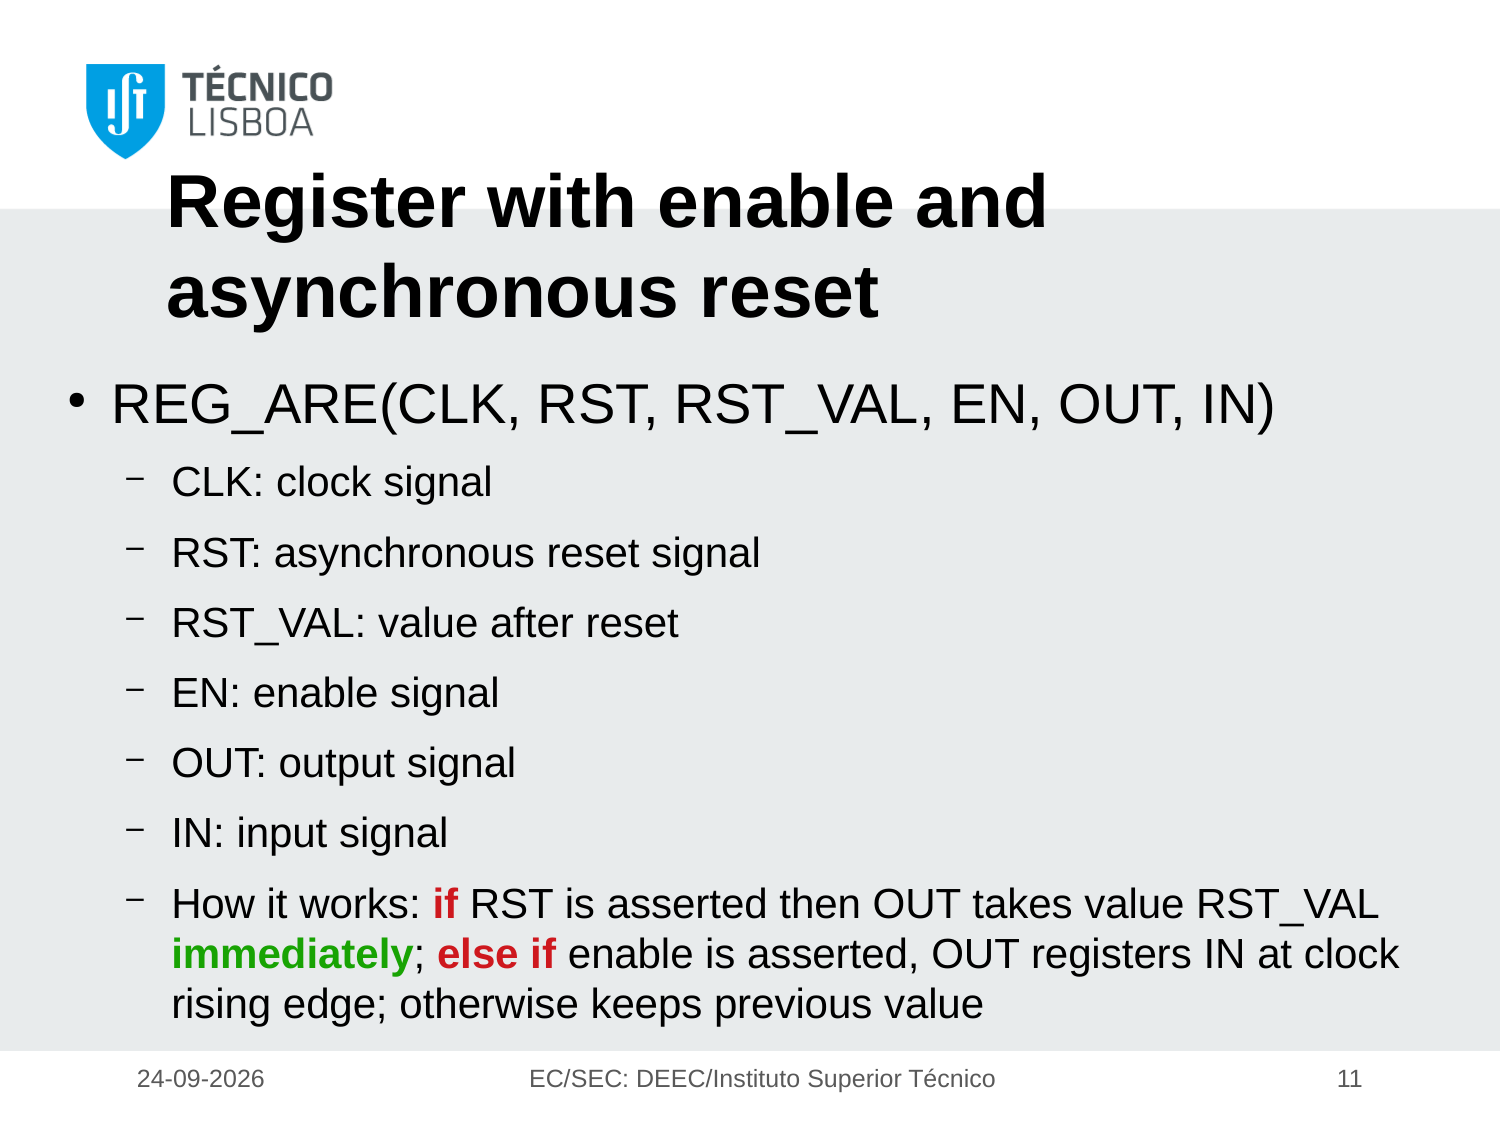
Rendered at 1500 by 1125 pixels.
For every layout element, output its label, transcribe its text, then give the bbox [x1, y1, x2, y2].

slide_number <number> [1077, 1052, 1378, 1103]
picture [0, 0, 1500, 1125]
slide_number 15-10-2020 [121, 1052, 425, 1103]
title Register with enable and asynchronous reset [151, 171, 1408, 314]
list REG_ARE(CLK, RST, RST_VAL, EN, OUT, IN) CLK: clock signal RST: asynchronous reset signal RST_VAL: value after reset EN: enable signal OUT: output signal IN: input signal How it works: if RST is asserted then OUT takes value RST_VAL immediately; else if enable is asserted, OUT registers IN at clock rising edge; otherwise keeps previous value [52, 367, 1465, 1030]
footer EC/SEC: DEEC/Instituto Superior Técnico [512, 1052, 1021, 1103]
